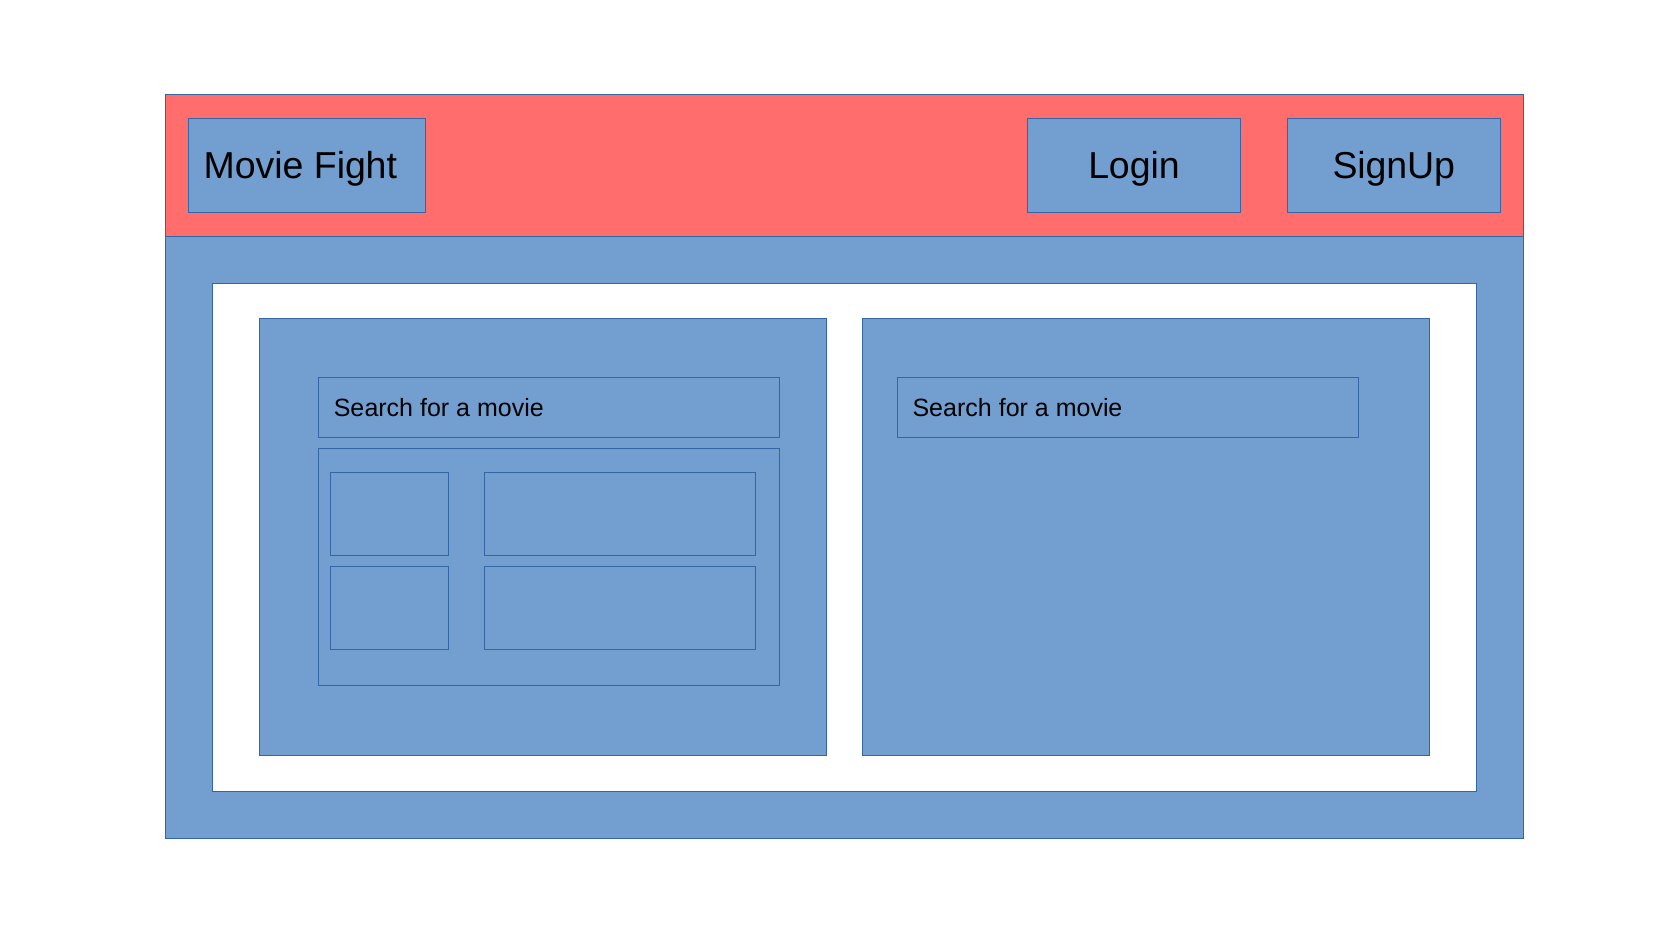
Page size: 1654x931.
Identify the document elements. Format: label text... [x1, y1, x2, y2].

text_box Search for a movie [897, 377, 1359, 438]
text_box Search for a movie [318, 377, 780, 438]
text_box [165, 94, 1524, 839]
text_box SignUp [1287, 118, 1501, 213]
text_box Login [1027, 118, 1241, 213]
text_box Movie Fight [188, 118, 426, 213]
